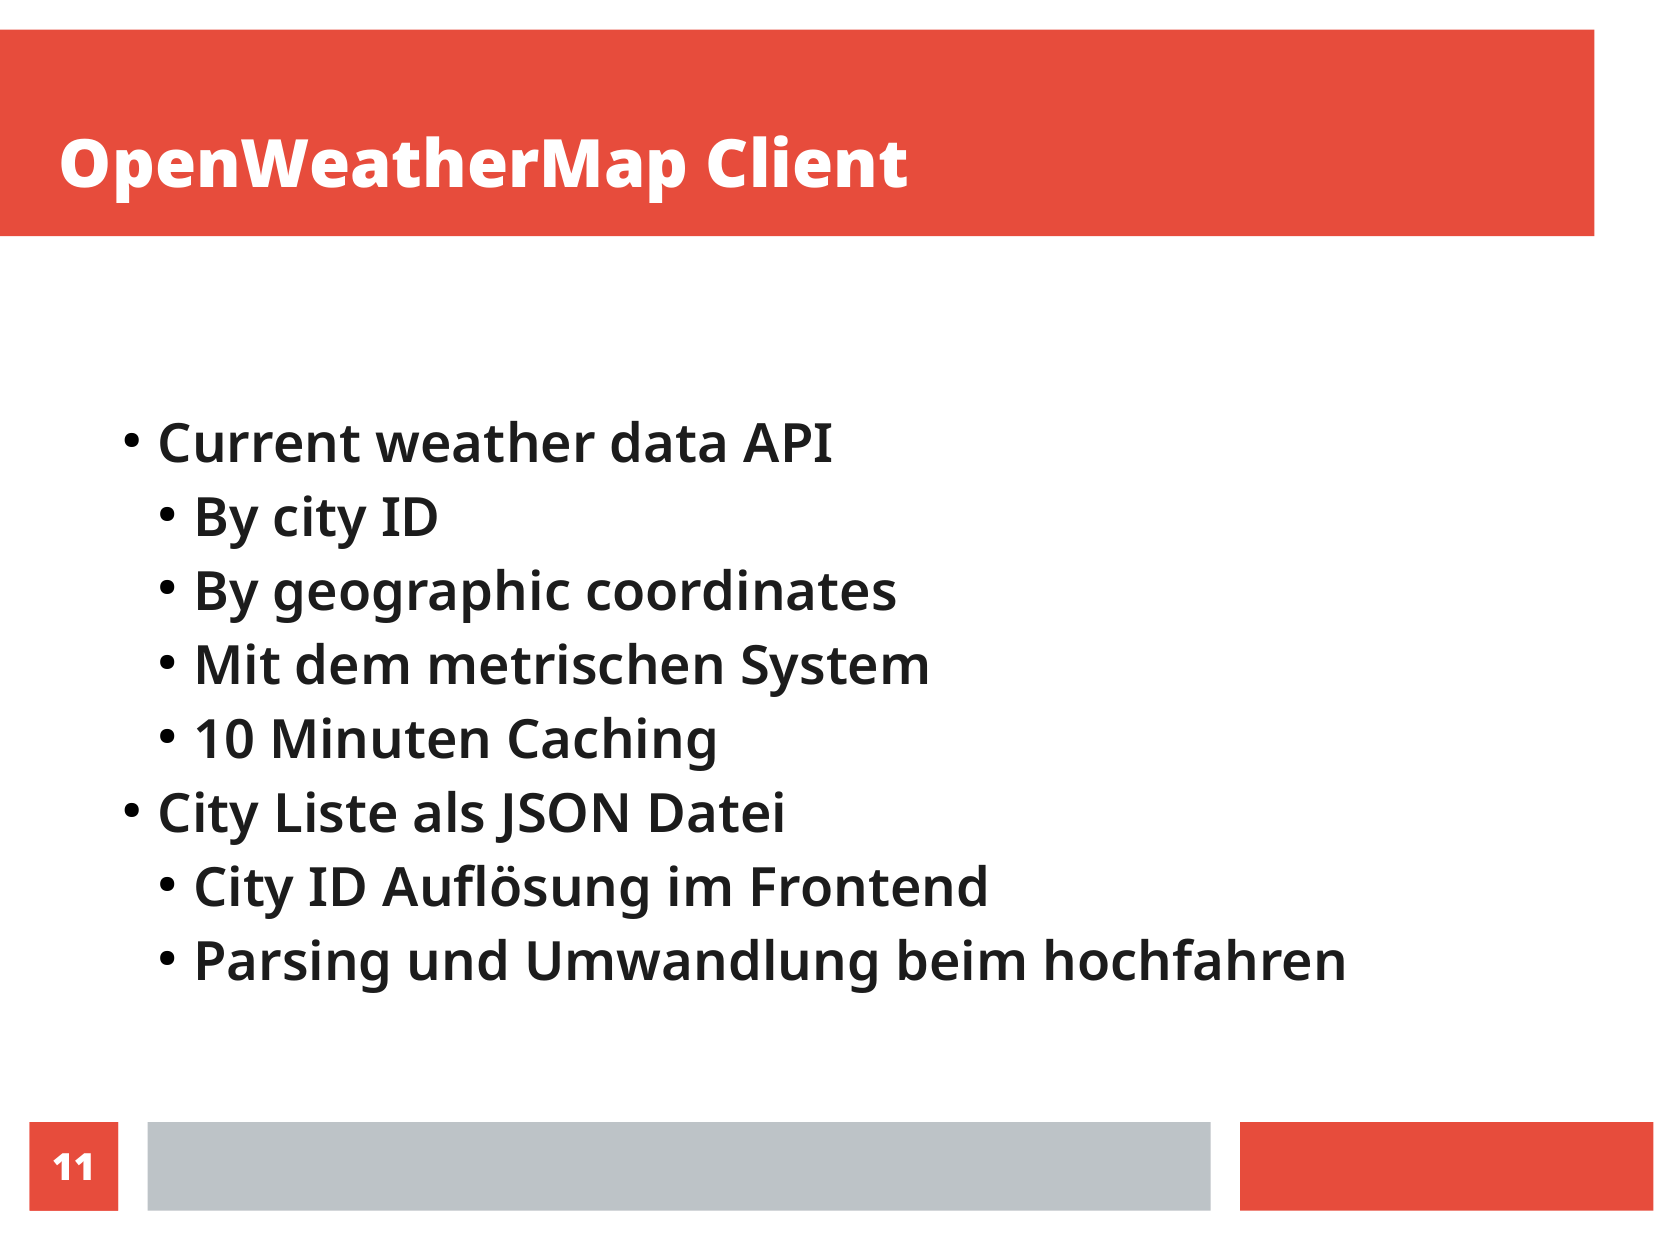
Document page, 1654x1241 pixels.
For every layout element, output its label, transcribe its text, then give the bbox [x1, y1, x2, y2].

text_box Current weather data API By city ID By geographic coordinates Mit dem metrischen System 10 Minuten Caching City Liste als JSON Datei City ID Auflösung im Frontend Parsing und Umwandlung beim hochfahren [107, 397, 1555, 916]
title OpenWeatherMap Client [59, 59, 1595, 207]
